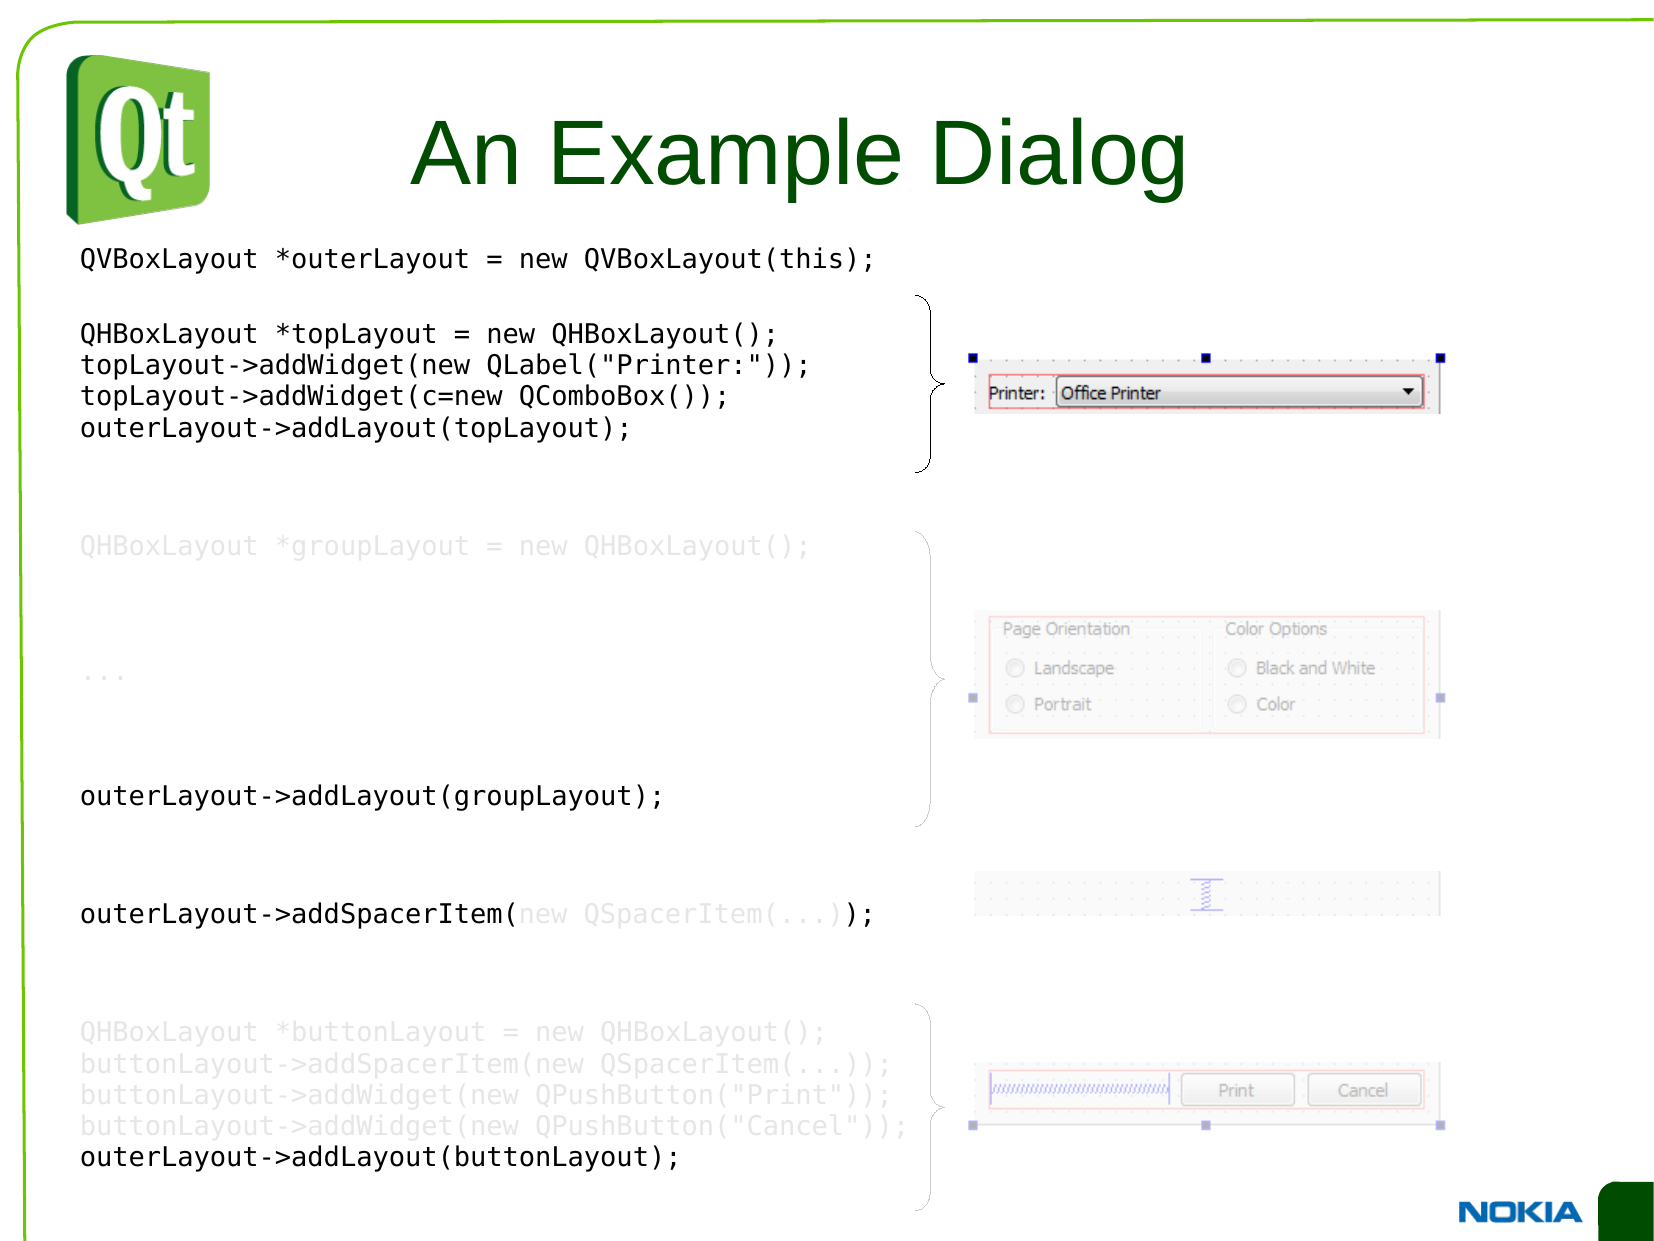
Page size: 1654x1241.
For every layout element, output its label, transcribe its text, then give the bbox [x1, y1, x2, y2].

picture [967, 1062, 1447, 1132]
picture [66, 55, 210, 225]
picture [967, 871, 1447, 916]
picture [1459, 1201, 1583, 1223]
text_box QVBoxLayout *outerLayout = new QVBoxLayout(this); QHBoxLayout *topLayout = new QHBoxLayout(); topLayout->addWidget(new QLabel("Printer:")); topLayout->addWidget(c=new QComboBox()); outerLayout->addLayout(topLayout); QHBoxLayout *groupLayout = new QHBoxLayout(); ... outerLayout->addLayout(groupLayout); outerLayout->addSpacerItem(new QSpacerItem(...)); QHBoxLayout *buttonLayout = new QHBoxLayout(); buttonLayout->addSpacerItem(new QSpacerItem(...)); buttonLayout->addWidget(new QPushButton("Print")); buttonLayout->addWidget(new QPushButton("Cancel")); outerLayout->addLayout(buttonLayout); [0, 236, 924, 1181]
picture [967, 610, 1447, 739]
picture [967, 352, 1447, 414]
title An Example Dialog [263, 49, 1339, 257]
